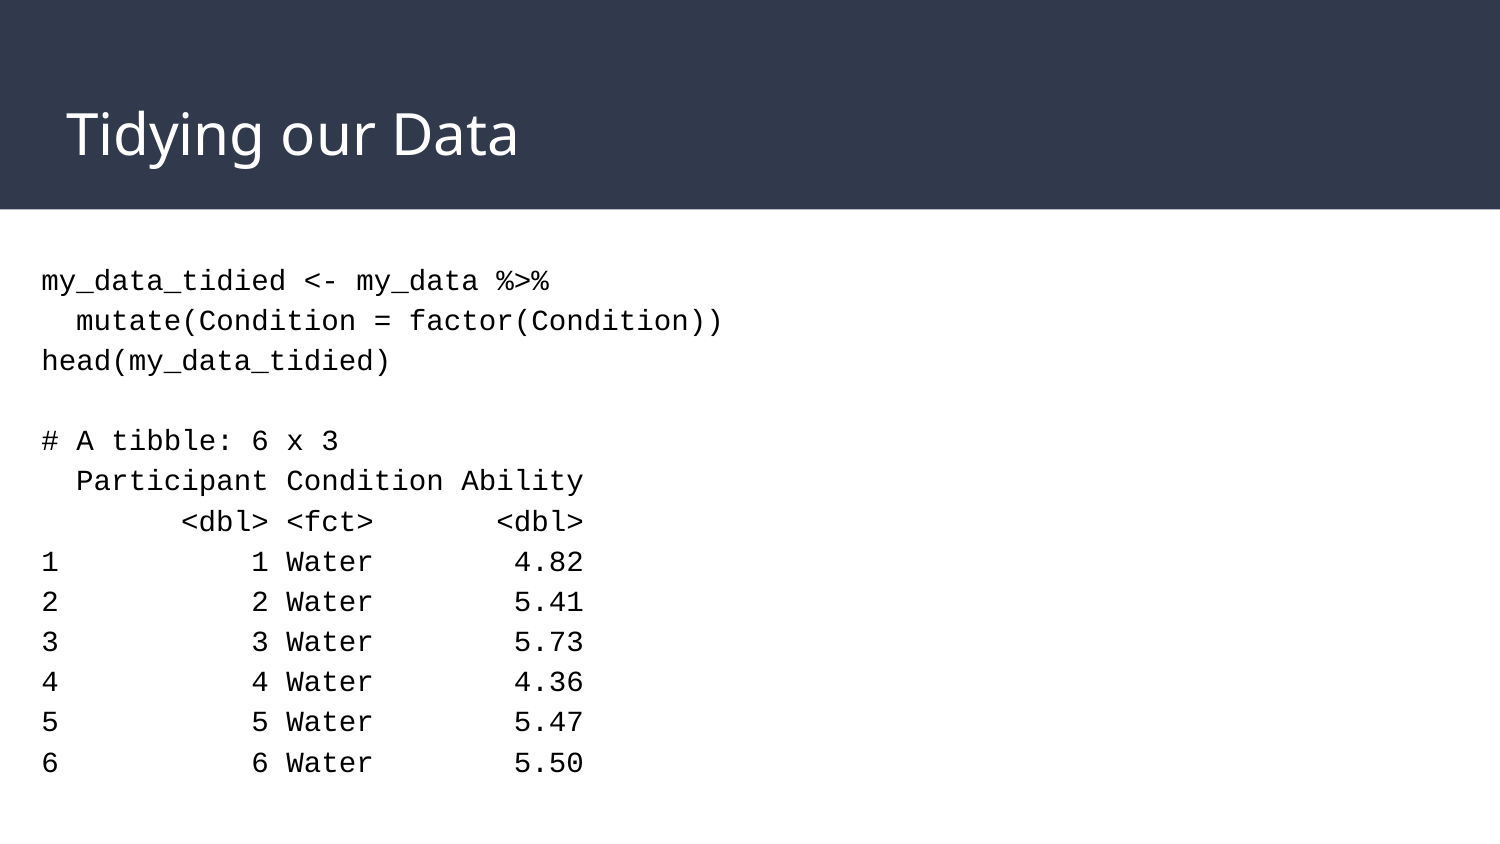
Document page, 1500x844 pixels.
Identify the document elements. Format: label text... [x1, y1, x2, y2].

title Tidying our Data [51, 82, 1449, 185]
text_box my_data_tidied <- my_data %>% mutate(Condition = factor(Condition)) head(my_data_tidied) # A tibble: 6 x 3 Participant Condition Ability <dbl> <fct> <dbl> 1 1 Water 4.82 2 2 Water 5.41 3 3 Water 5.73 4 4 Water 4.36 5 5 Water 5.47 6 6 Water 5.50 [26, 240, 1462, 823]
